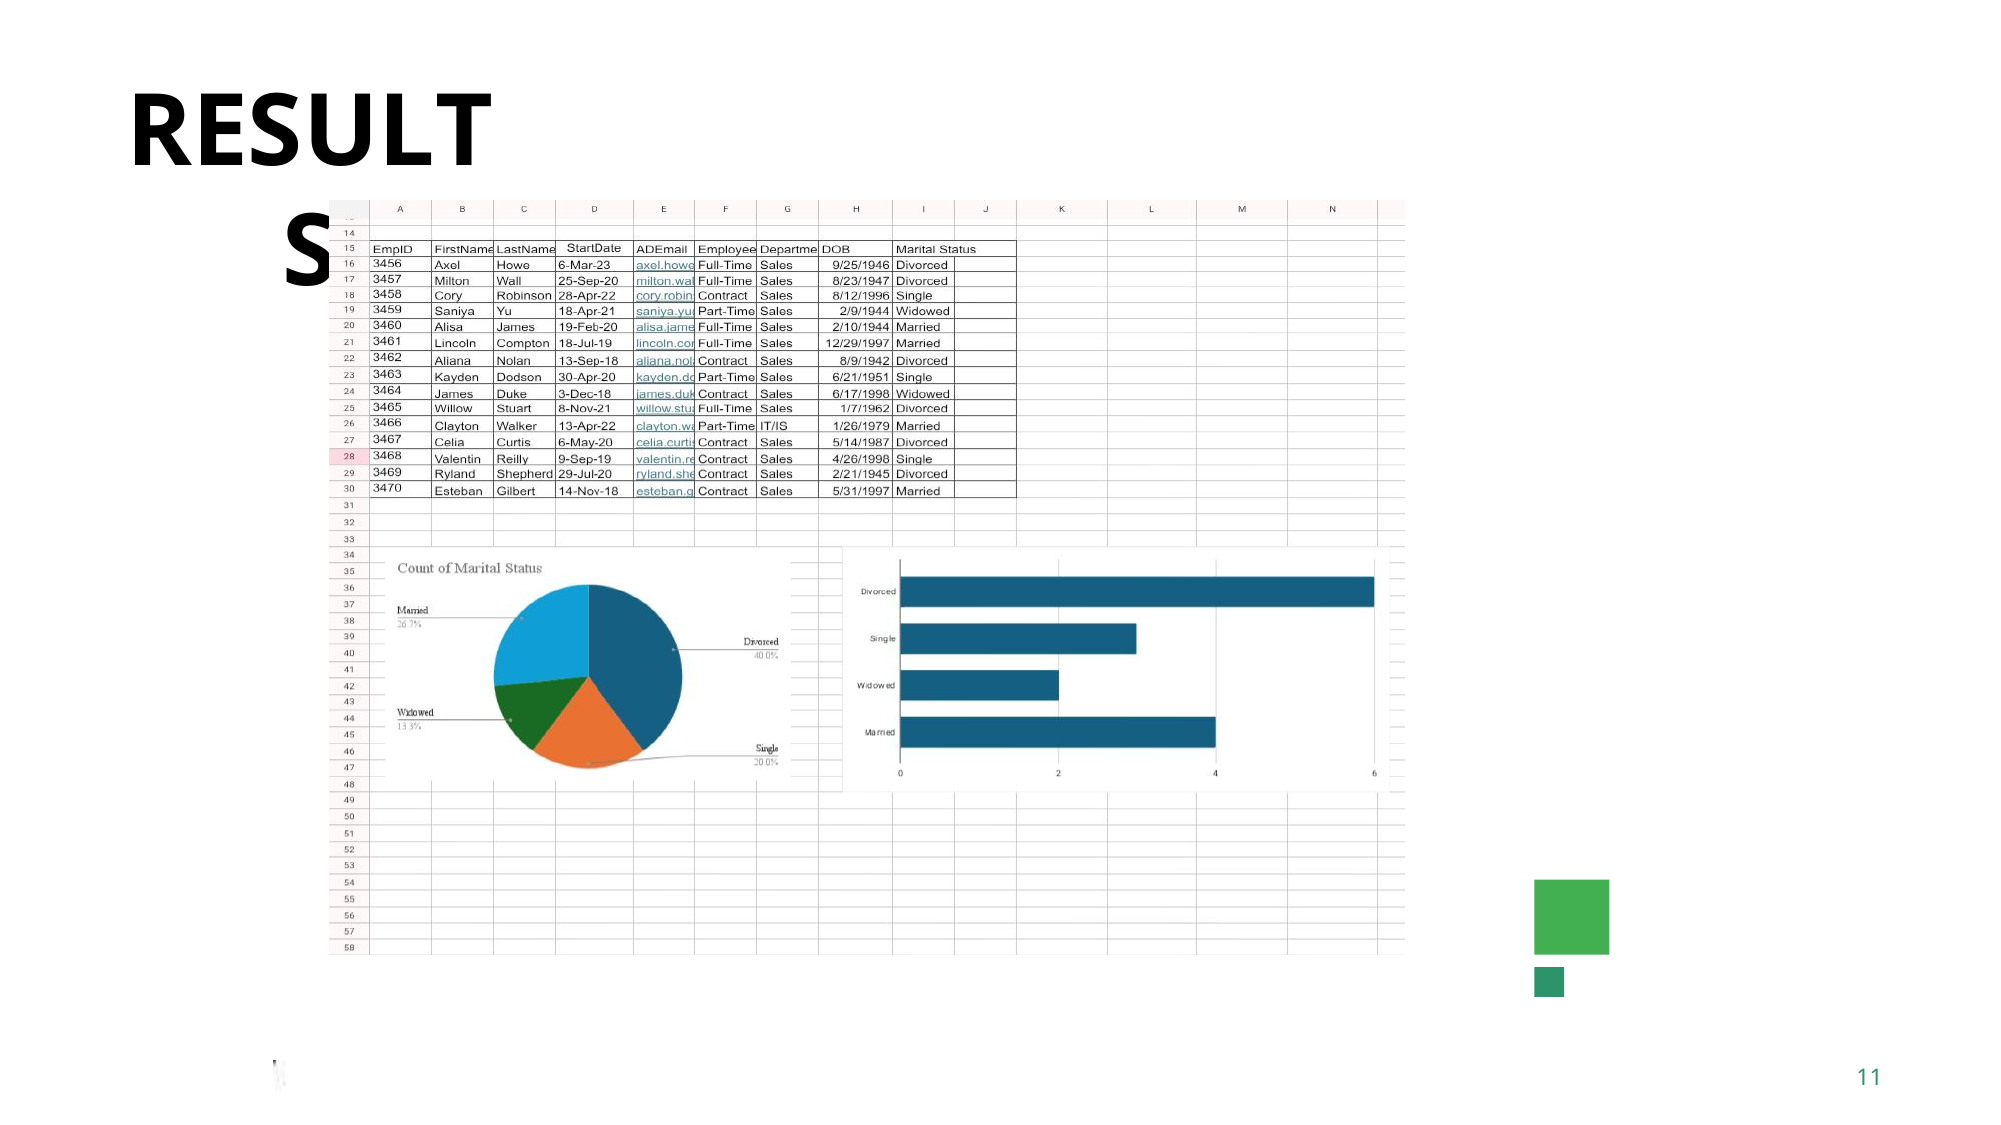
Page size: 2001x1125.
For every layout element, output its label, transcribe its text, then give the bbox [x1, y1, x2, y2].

text_box [1534, 879, 1610, 955]
text_box 11 [1849, 1061, 1888, 1094]
text_box [1534, 967, 1565, 997]
title RESULTS [123, 63, 524, 188]
picture [329, 200, 1405, 955]
picture [273, 1060, 286, 1091]
